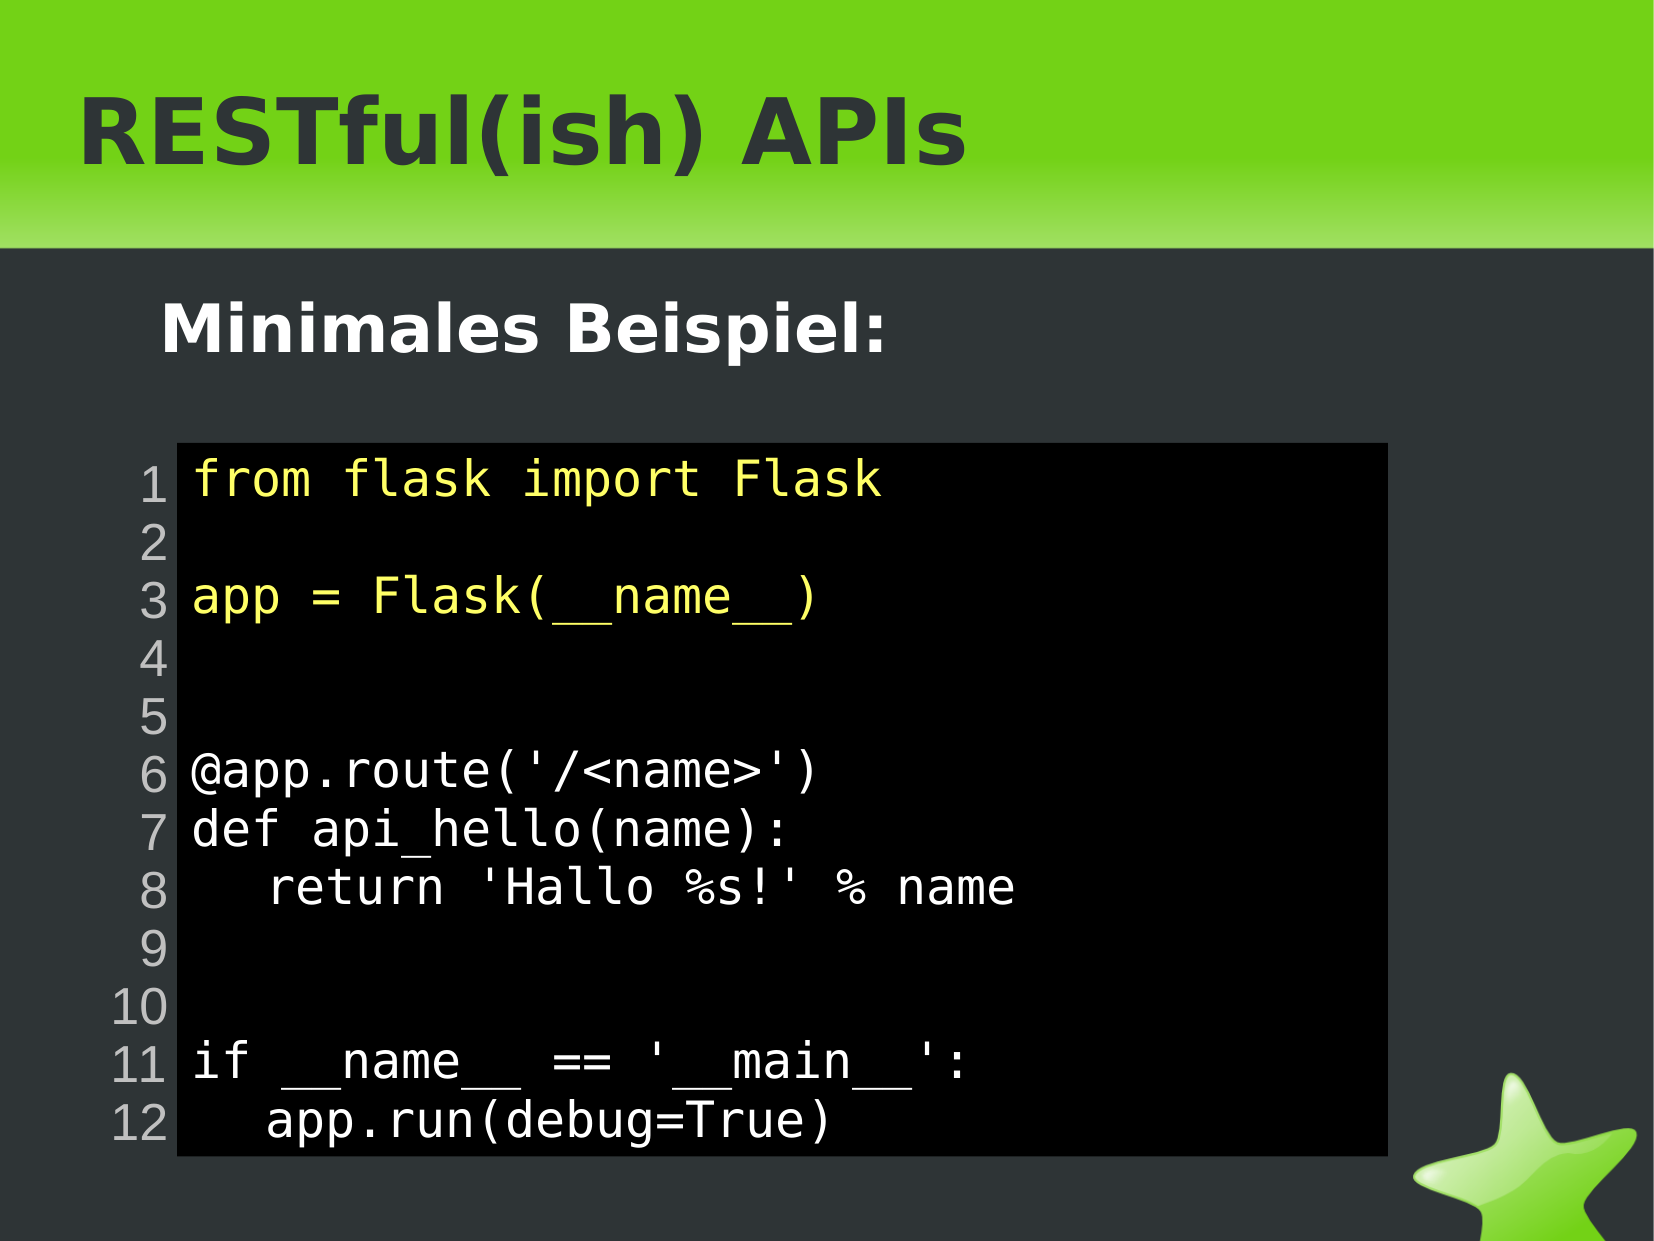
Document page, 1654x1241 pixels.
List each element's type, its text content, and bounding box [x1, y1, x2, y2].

list Minimales Beispiel: [70, 290, 1559, 1182]
text_box from flask import Flask app = Flask(__name__) @app.route('/<name>') def api_hello(name): return 'Hallo %s!' % name if __name__ == '__main__': app.run(debug=True) [177, 442, 1388, 1157]
picture [0, 0, 1654, 1241]
title RESTful(ish) APIs [76, 29, 1565, 237]
text_box 1 2 3 4 5 6 7 8 9 10 11 12 [94, 447, 184, 1159]
